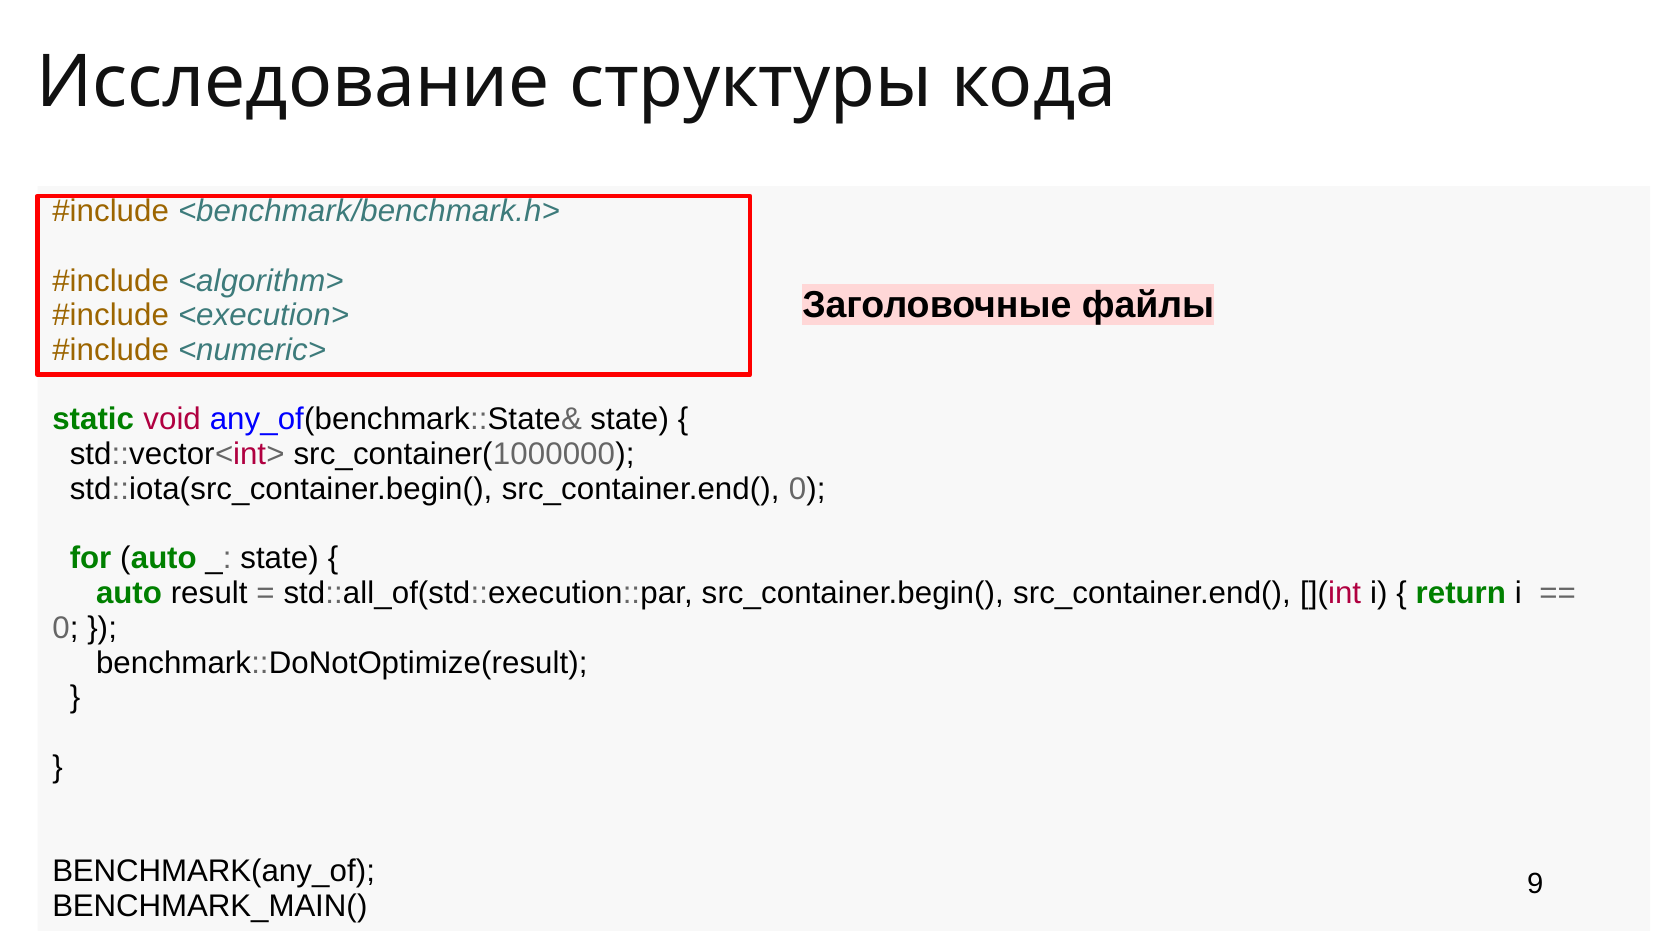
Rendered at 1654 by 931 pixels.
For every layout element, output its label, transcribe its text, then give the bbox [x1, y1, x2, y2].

text_box #include <benchmark/benchmark.h> #include <algorithm> #include <execution> #include <numeric> static void any_of(benchmark::State& state) { std::vector<int> src_container(1000000); std::iota(src_container.begin(), src_container.end(), 0); for (auto _: state) { auto result = std::all_of(std::execution::par, src_container.begin(), src_container.end(), [](int i) { return i == 0; }); benchmark::DoNotOptimize(result); } } BENCHMARK(any_of); BENCHMARK_MAIN() [37, 186, 1651, 931]
text_box <number> [1512, 860, 1654, 931]
title Исследование структуры кода [36, 5, 1654, 151]
text_box [37, 196, 750, 375]
text_box Заголовочные файлы [787, 276, 1276, 376]
